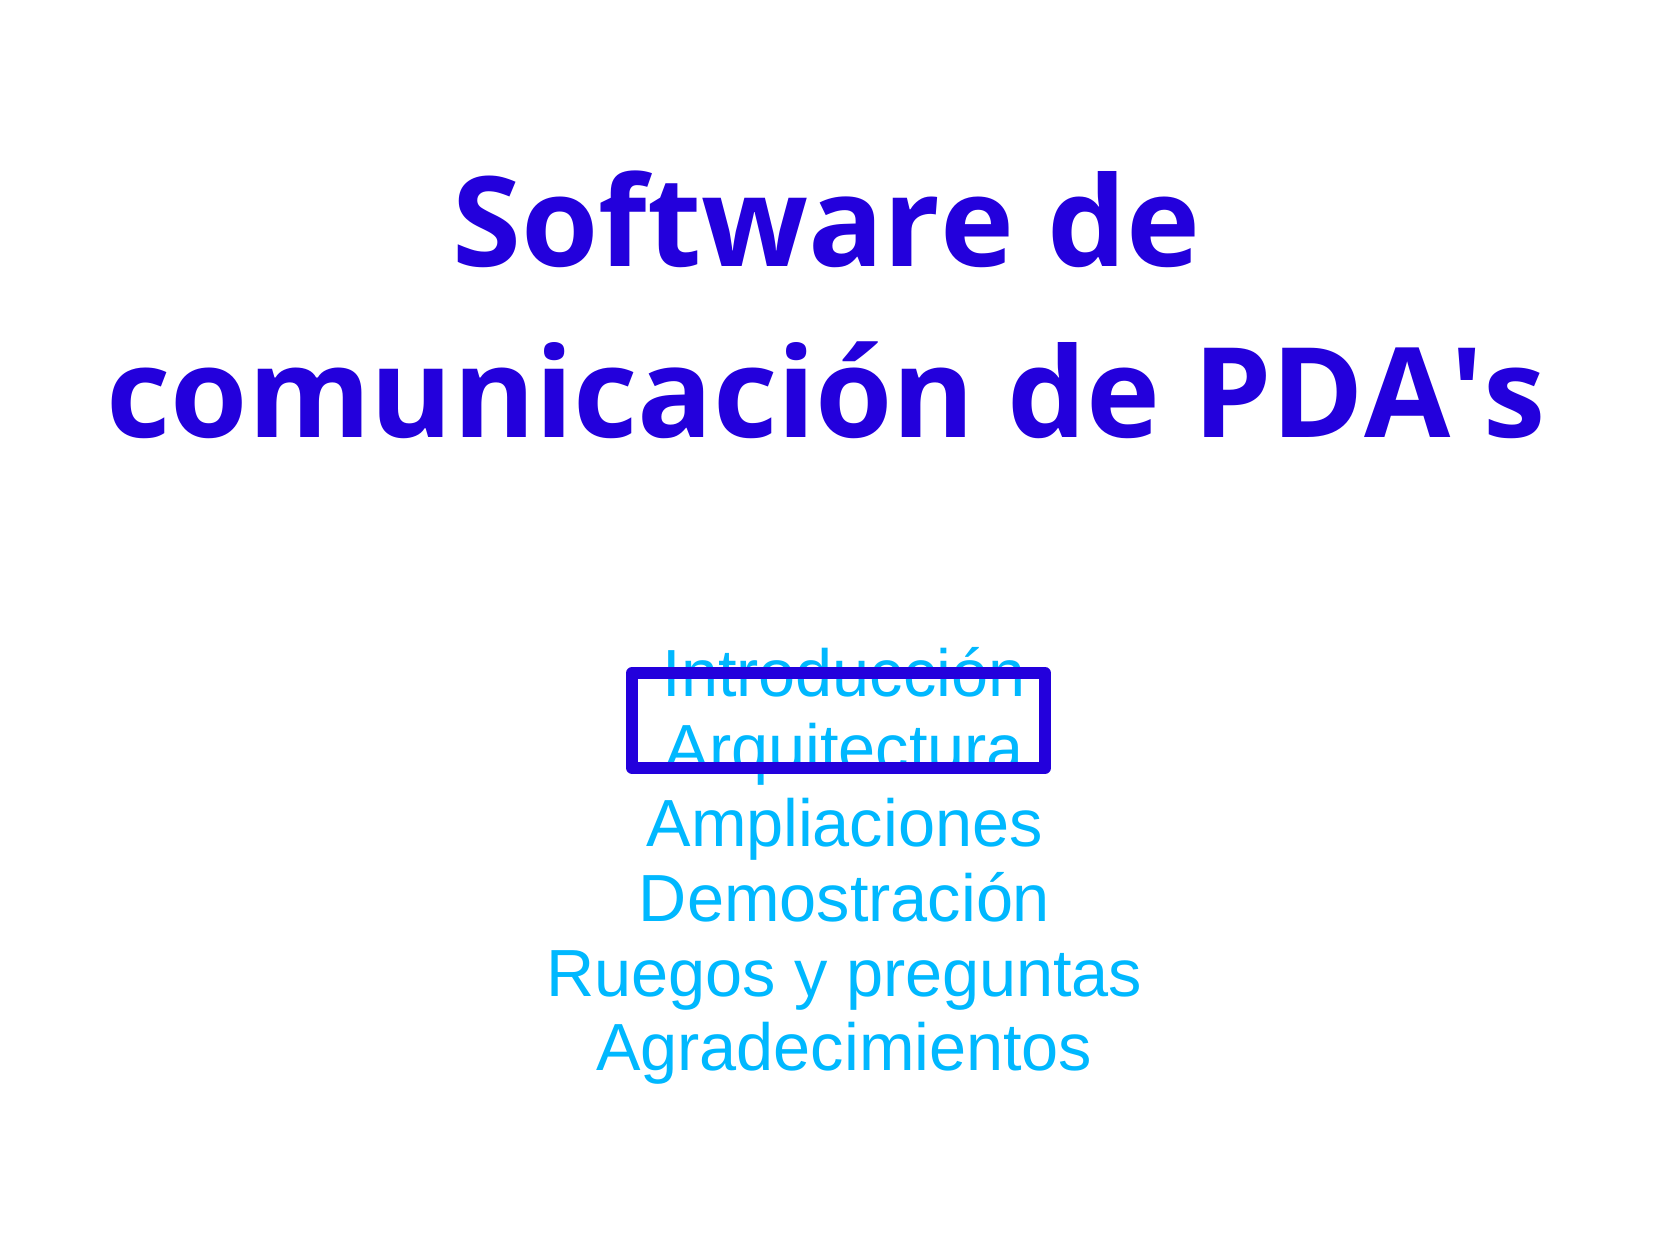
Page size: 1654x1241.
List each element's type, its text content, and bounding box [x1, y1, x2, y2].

subtitle Introducción Arquitectura Ampliaciones Demostración Ruegos y preguntas Agradecimientos [82, 562, 1571, 1159]
title Software de comunicación de PDA's [82, 150, 1571, 457]
